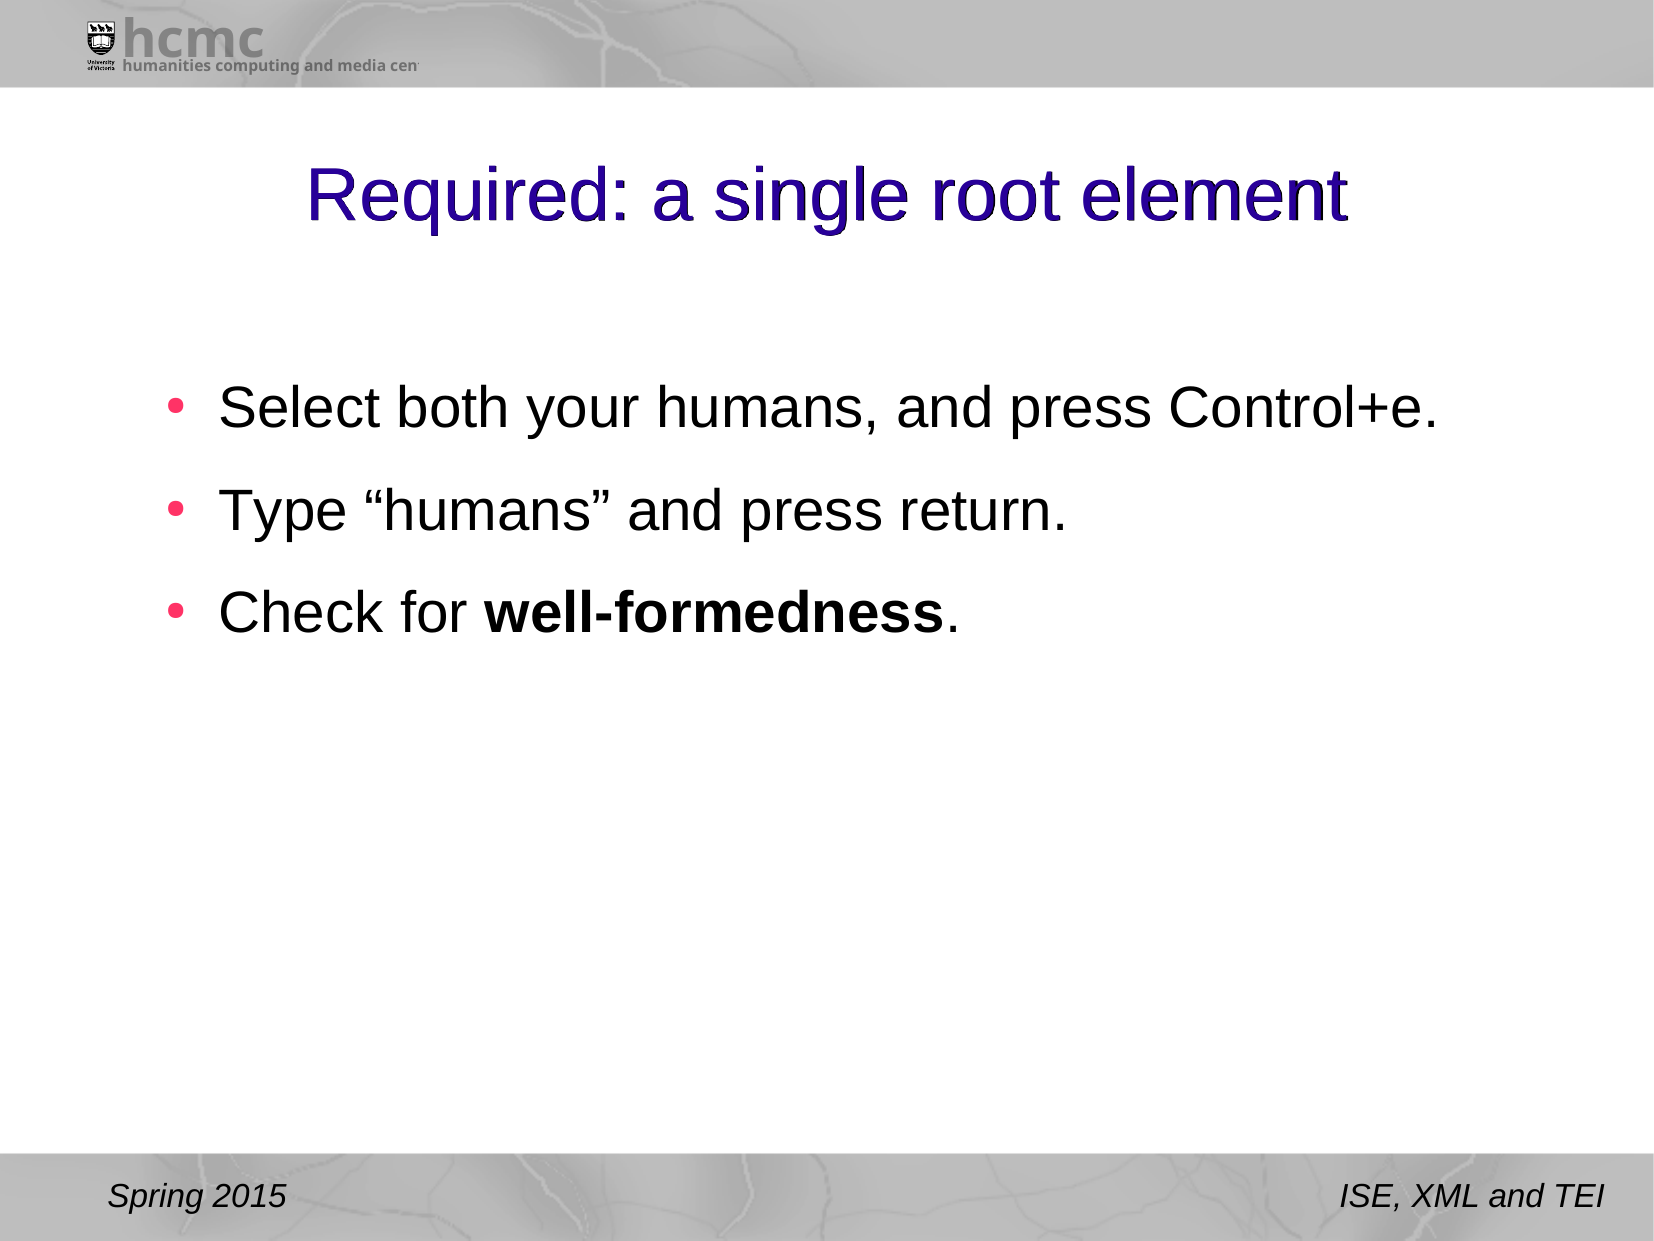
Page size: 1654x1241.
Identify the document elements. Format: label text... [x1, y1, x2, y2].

picture [0, 0, 1654, 1241]
list Select both your humans, and press Control+e. Type “humans” and press return. Check for well-formedness. [147, 375, 1506, 1045]
title Required: a single root element [118, 90, 1536, 298]
